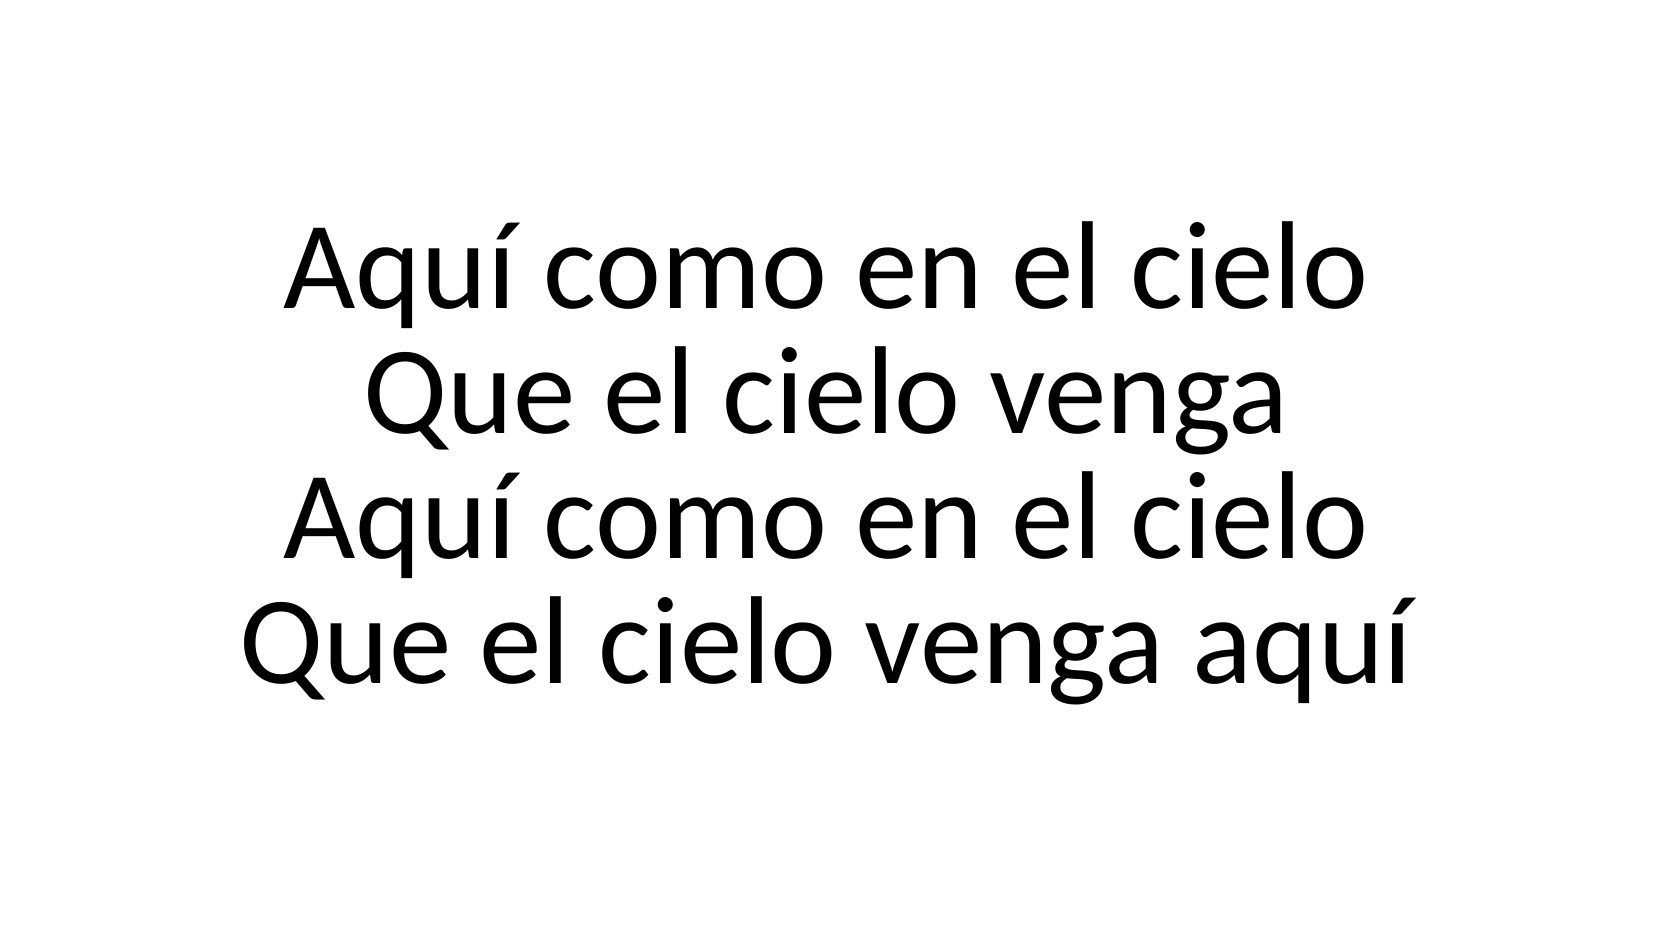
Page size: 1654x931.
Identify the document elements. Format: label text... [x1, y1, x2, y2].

title Aquí como en el cielo Que el cielo venga Aquí como en el cielo Que el cielo venga aquí [0, 0, 1654, 931]
